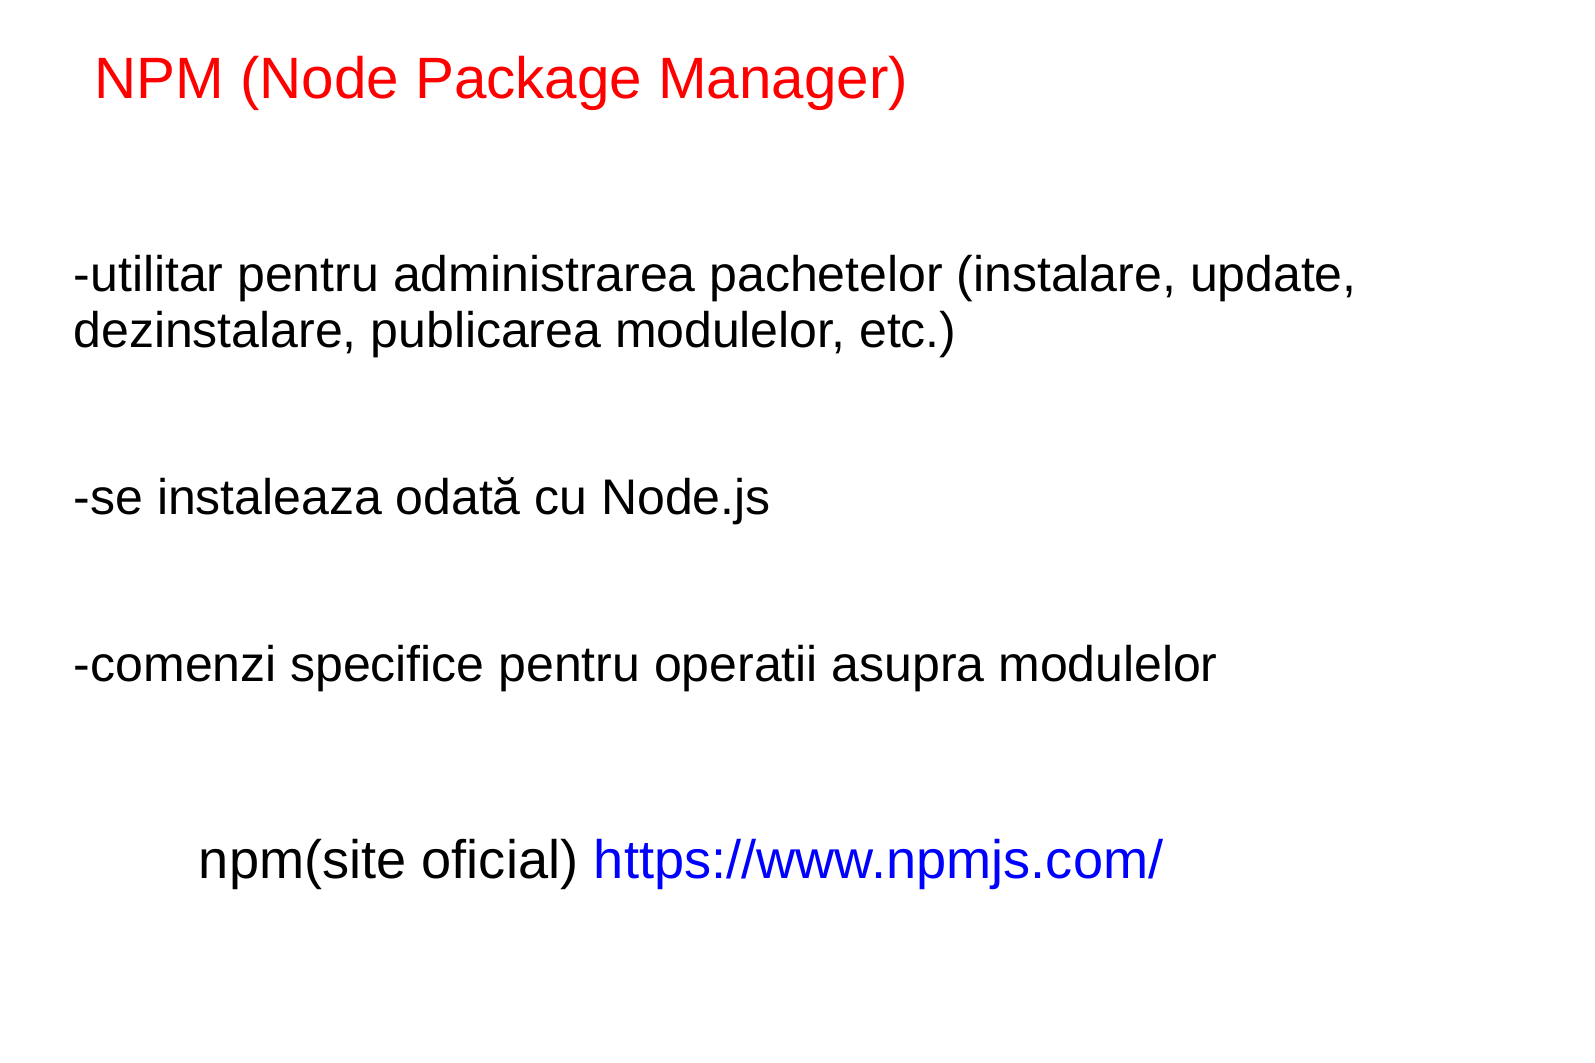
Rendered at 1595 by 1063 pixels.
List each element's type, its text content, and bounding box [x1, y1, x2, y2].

text_box npm(site oficial) https://www.npmjs.com/ [184, 821, 1180, 898]
text_box NPM (Node Package Manager) [79, 37, 1347, 183]
text_box -utilitar pentru administrarea pachetelor (instalare, update, dezinstalare, publicarea modulelor, etc.) -se instaleaza odată cu Node.js -comenzi specifice pentru operatii asupra modulelor [59, 183, 1441, 1063]
